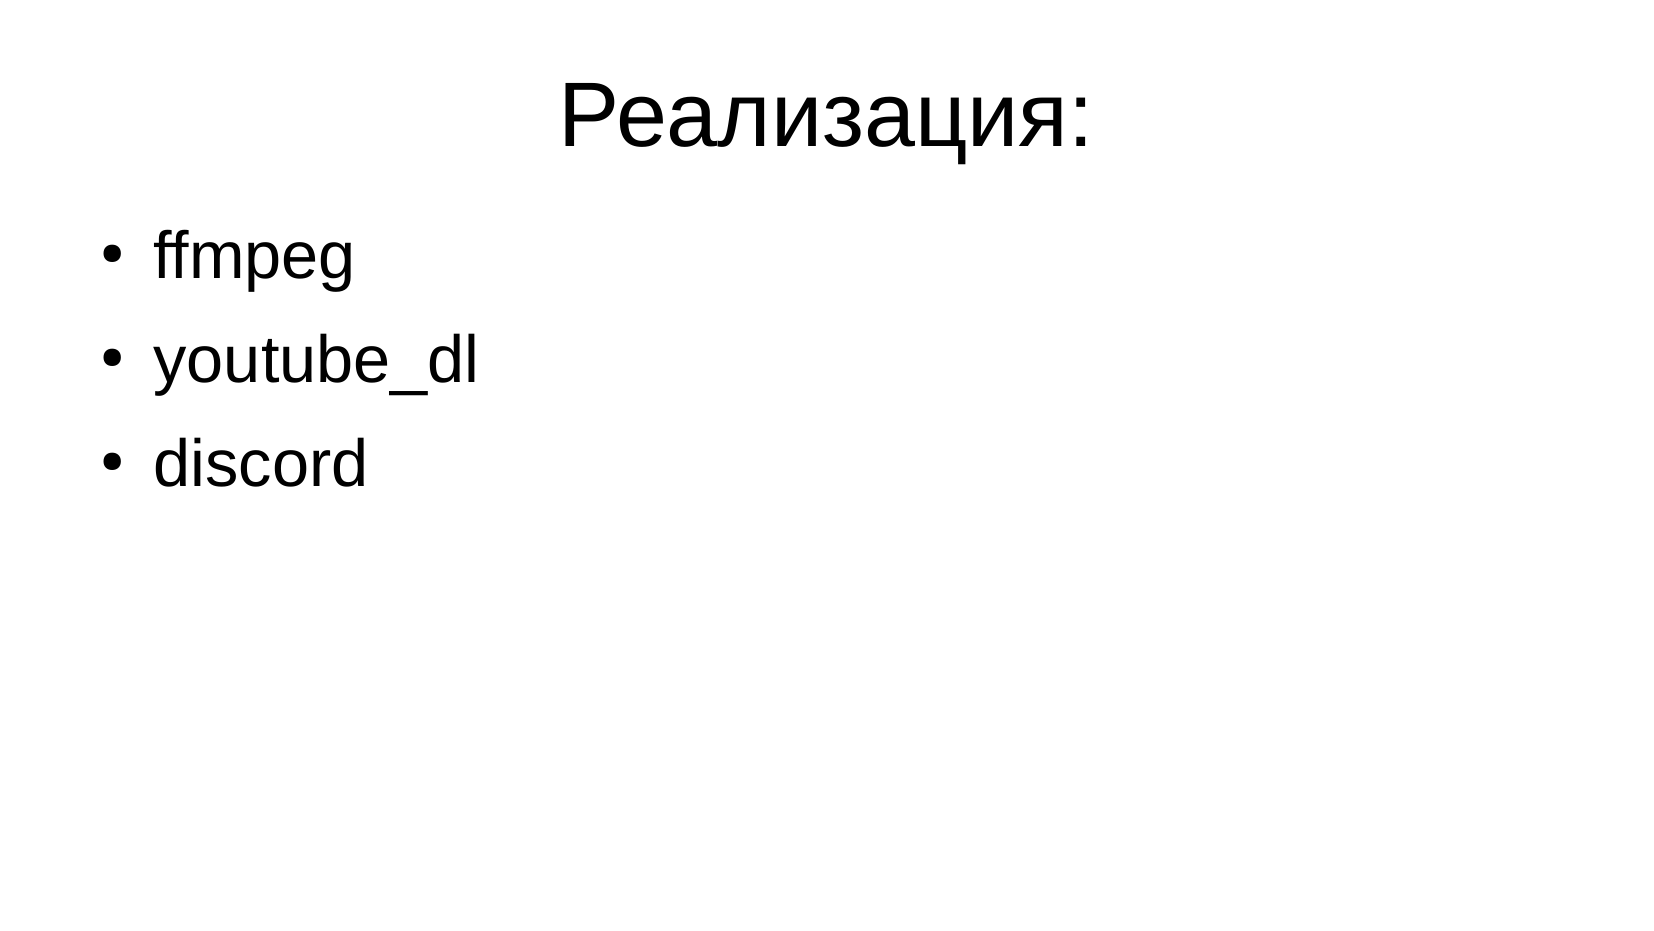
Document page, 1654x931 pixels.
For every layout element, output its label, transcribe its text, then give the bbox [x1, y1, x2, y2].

title Реализация: [82, 37, 1571, 193]
list ffmpeg youtube_dl discord [82, 217, 1571, 758]
